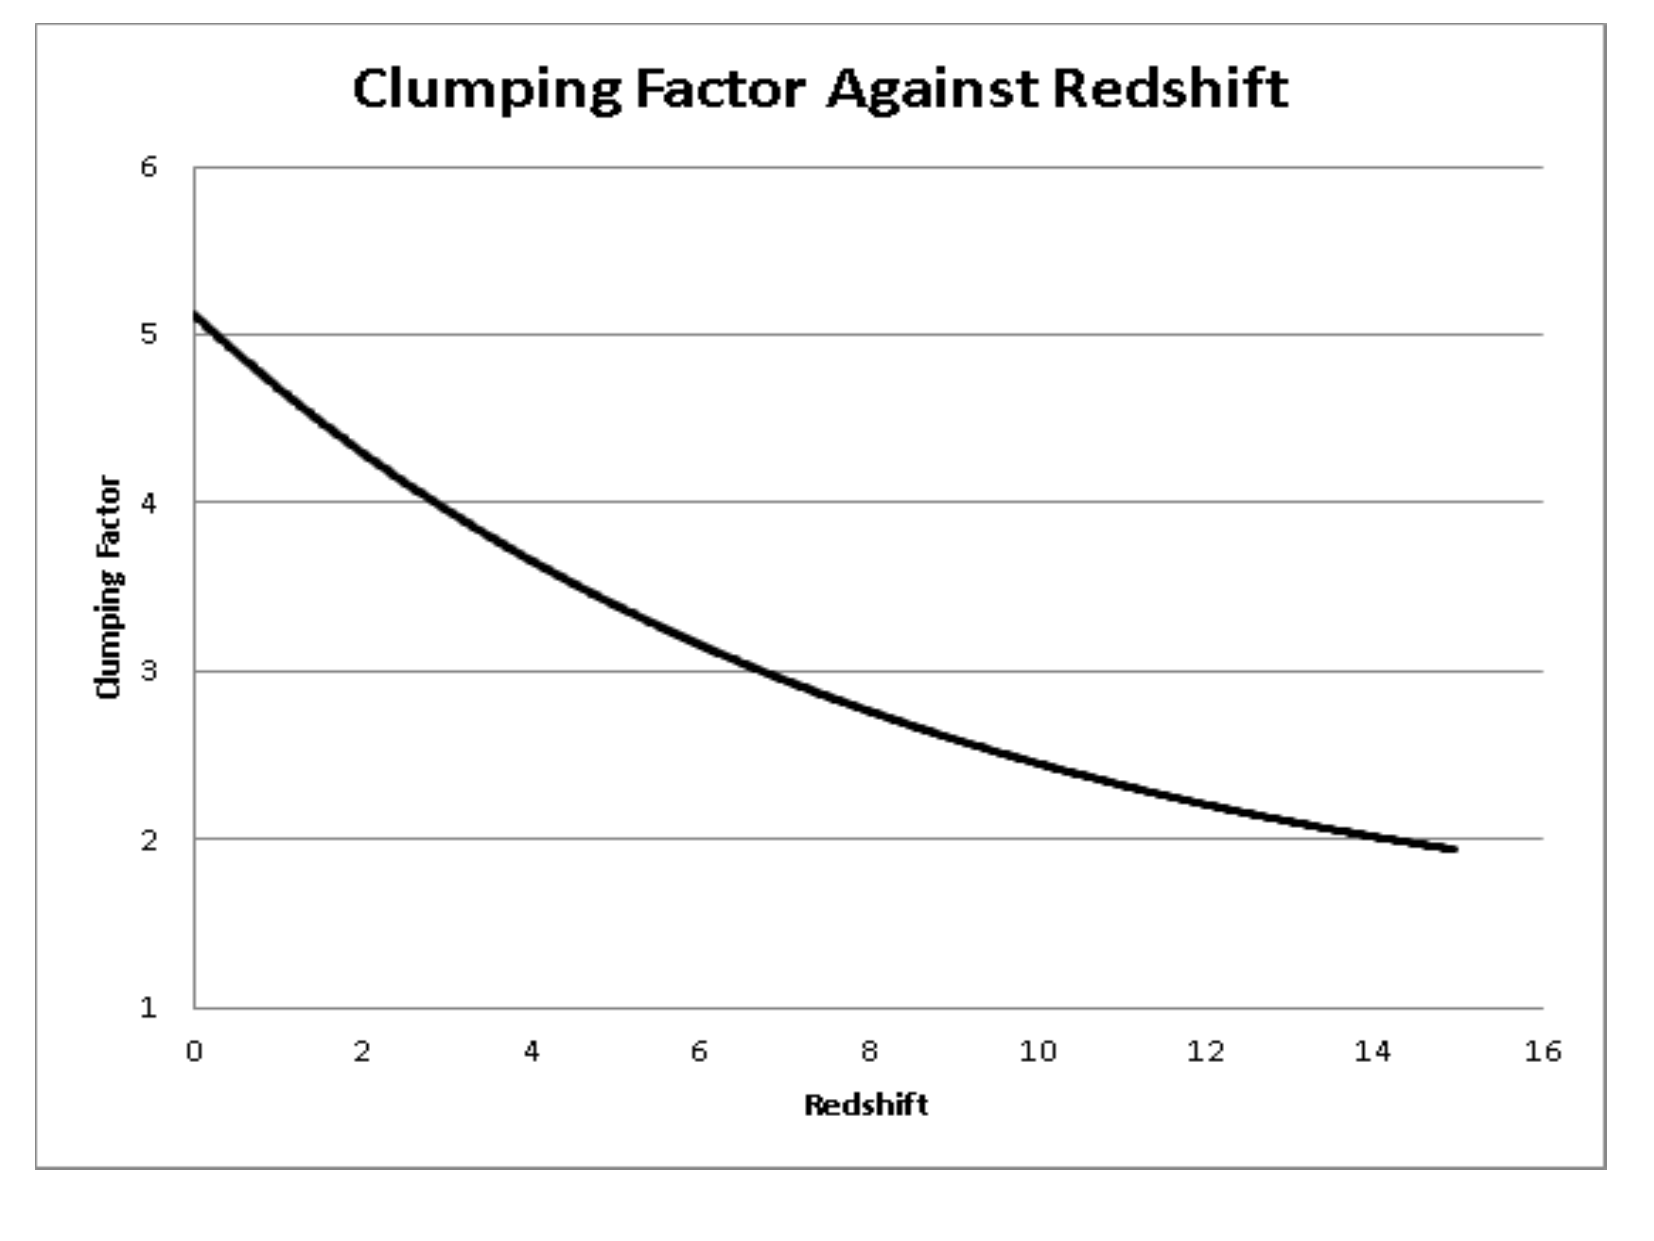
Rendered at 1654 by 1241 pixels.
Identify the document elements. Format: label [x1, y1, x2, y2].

picture [35, 23, 1607, 1170]
